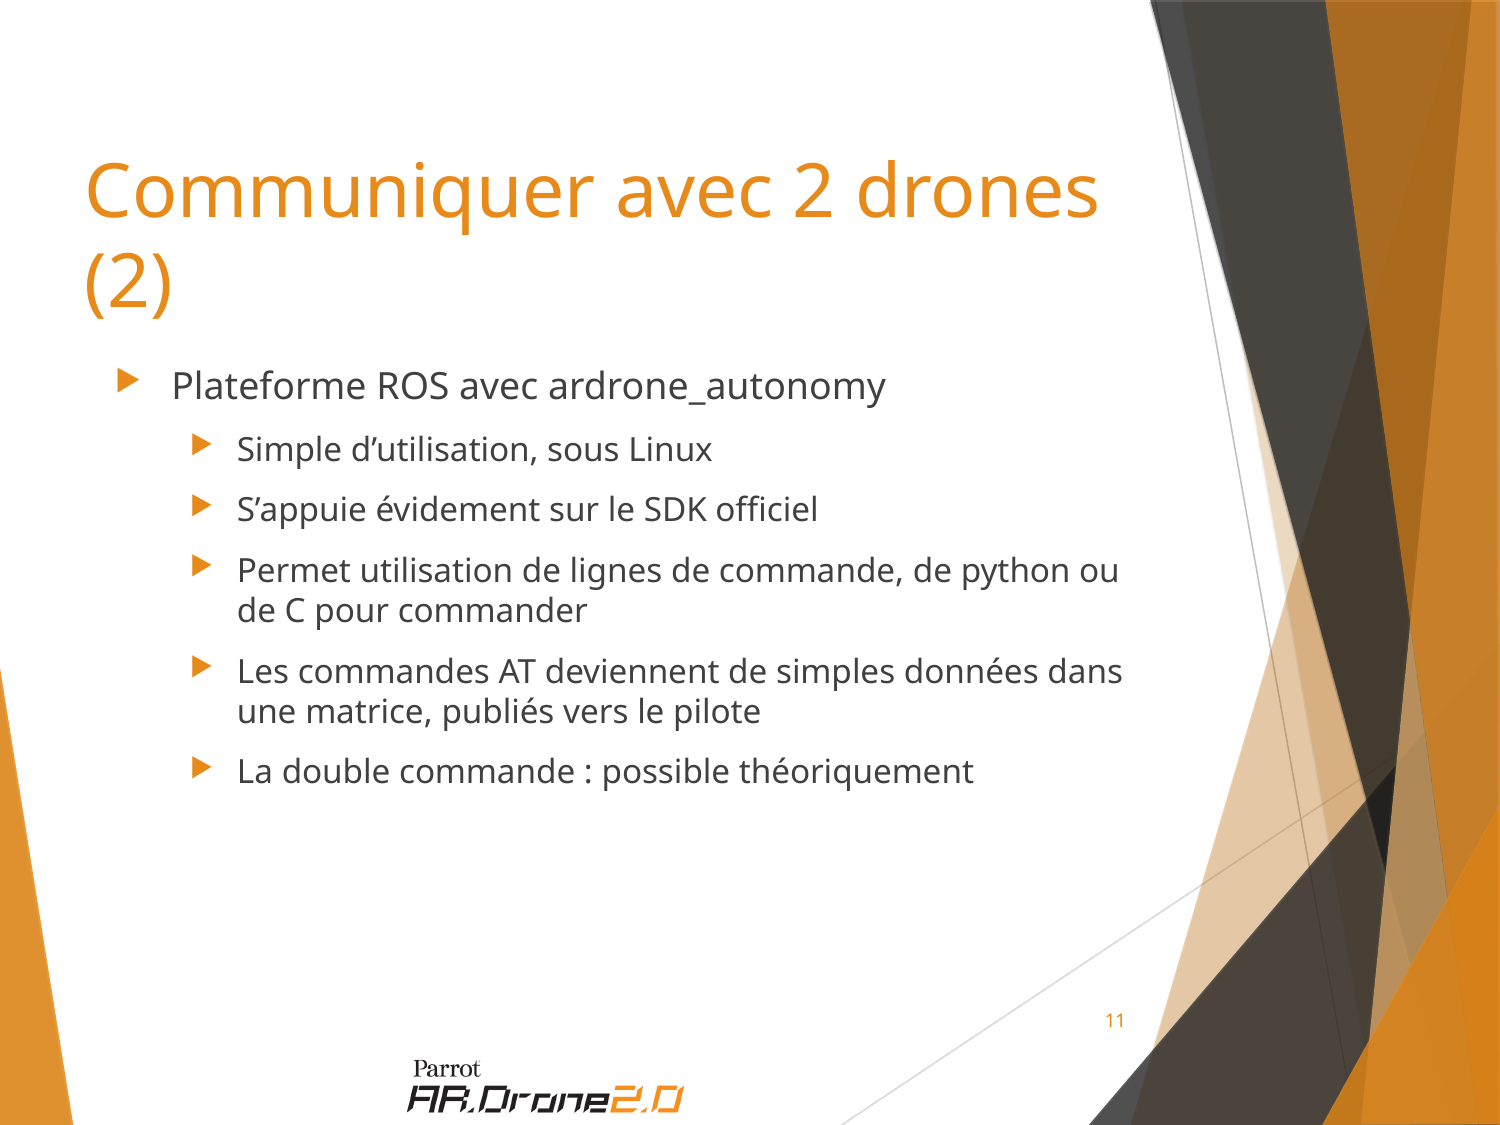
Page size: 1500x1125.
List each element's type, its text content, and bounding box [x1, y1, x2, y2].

title Communiquer avec 2 drones (2) [69, 135, 1220, 352]
slide_number <numéro> [1057, 991, 1142, 1051]
list Plateforme ROS avec ardrone_autonomy Simple d’utilisation, sous Linux S’appuie évidement sur le SDK officiel Permet utilisation de lignes de commande, de python ou de C pour commander Les commandes AT deviennent de simples données dans une matrice, publiés vers le pilote La double commande : possible théoriquement [99, 354, 1142, 992]
picture [394, 1051, 690, 1125]
